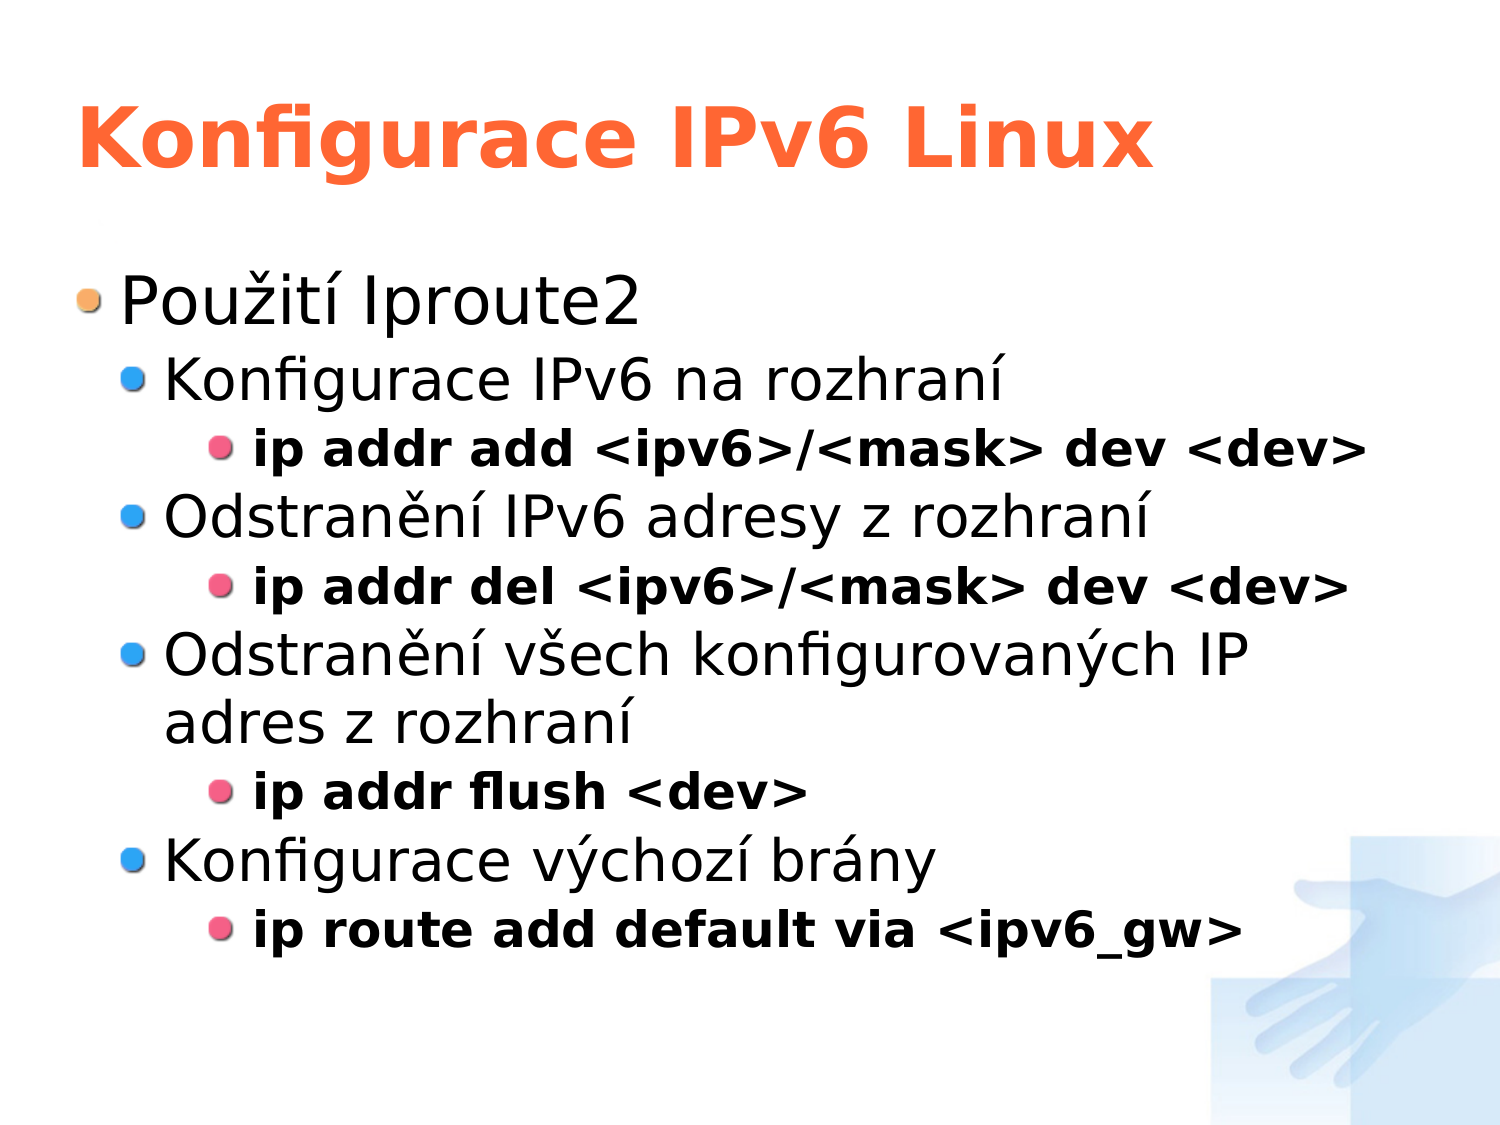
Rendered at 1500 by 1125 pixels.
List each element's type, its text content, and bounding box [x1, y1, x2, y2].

list Použití Iproute2 Konfigurace IPv6 na rozhraní ip addr add <ipv6>/<mask> dev <dev> Odstranění IPv6 adresy z rozhraní ip addr del <ipv6>/<mask> dev <dev> Odstranění všech konfigurovaných IP adres z rozhraní ip addr flush <dev> Konfigurace výchozí brány ip route add default via <ipv6_gw> [75, 262, 1426, 991]
title Konfigurace IPv6 Linux [75, 28, 1426, 250]
picture [0, 0, 1500, 1125]
